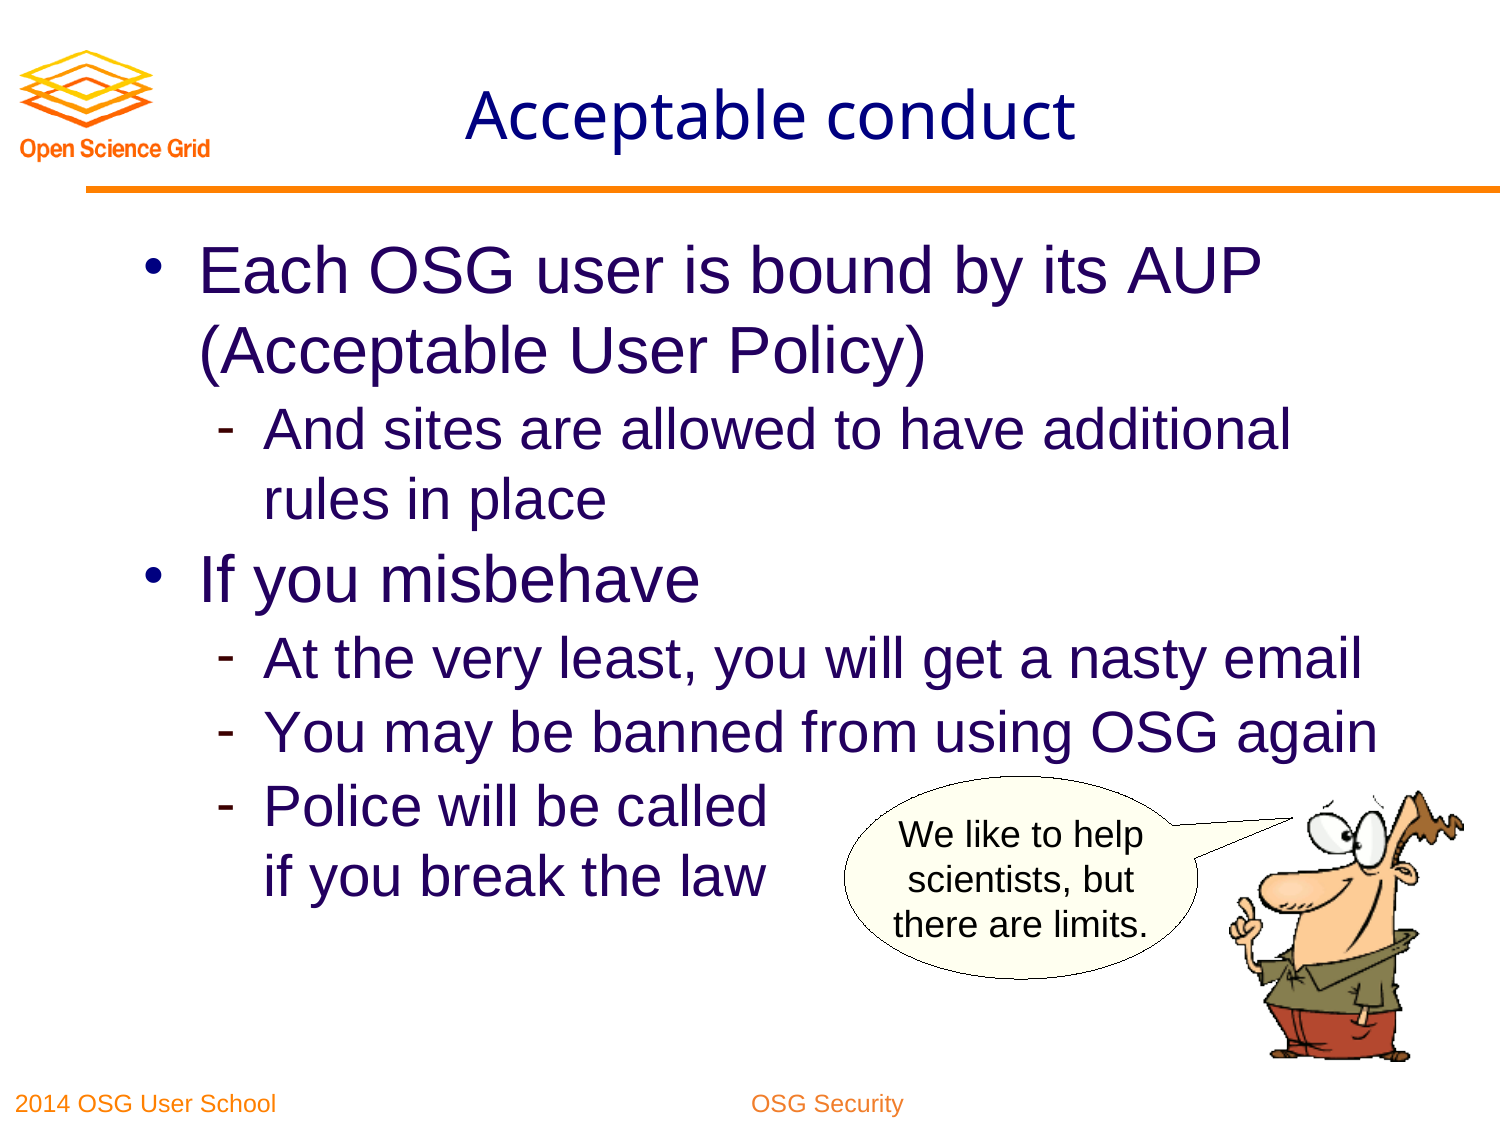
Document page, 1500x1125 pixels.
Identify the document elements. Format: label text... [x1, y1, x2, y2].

picture [1229, 789, 1464, 1062]
text_box We like to help scientists, but there are limits. [844, 776, 1293, 980]
list Each OSG user is bound by its AUP (Acceptable User Policy) And sites are allowed to have additional rules in place If you misbehave At the very least, you will get a nasty email You may be banned from using OSG again Police will be called if you break the law [127, 218, 1403, 1071]
picture [0, 27, 201, 179]
title Acceptable conduct [201, 18, 1342, 207]
